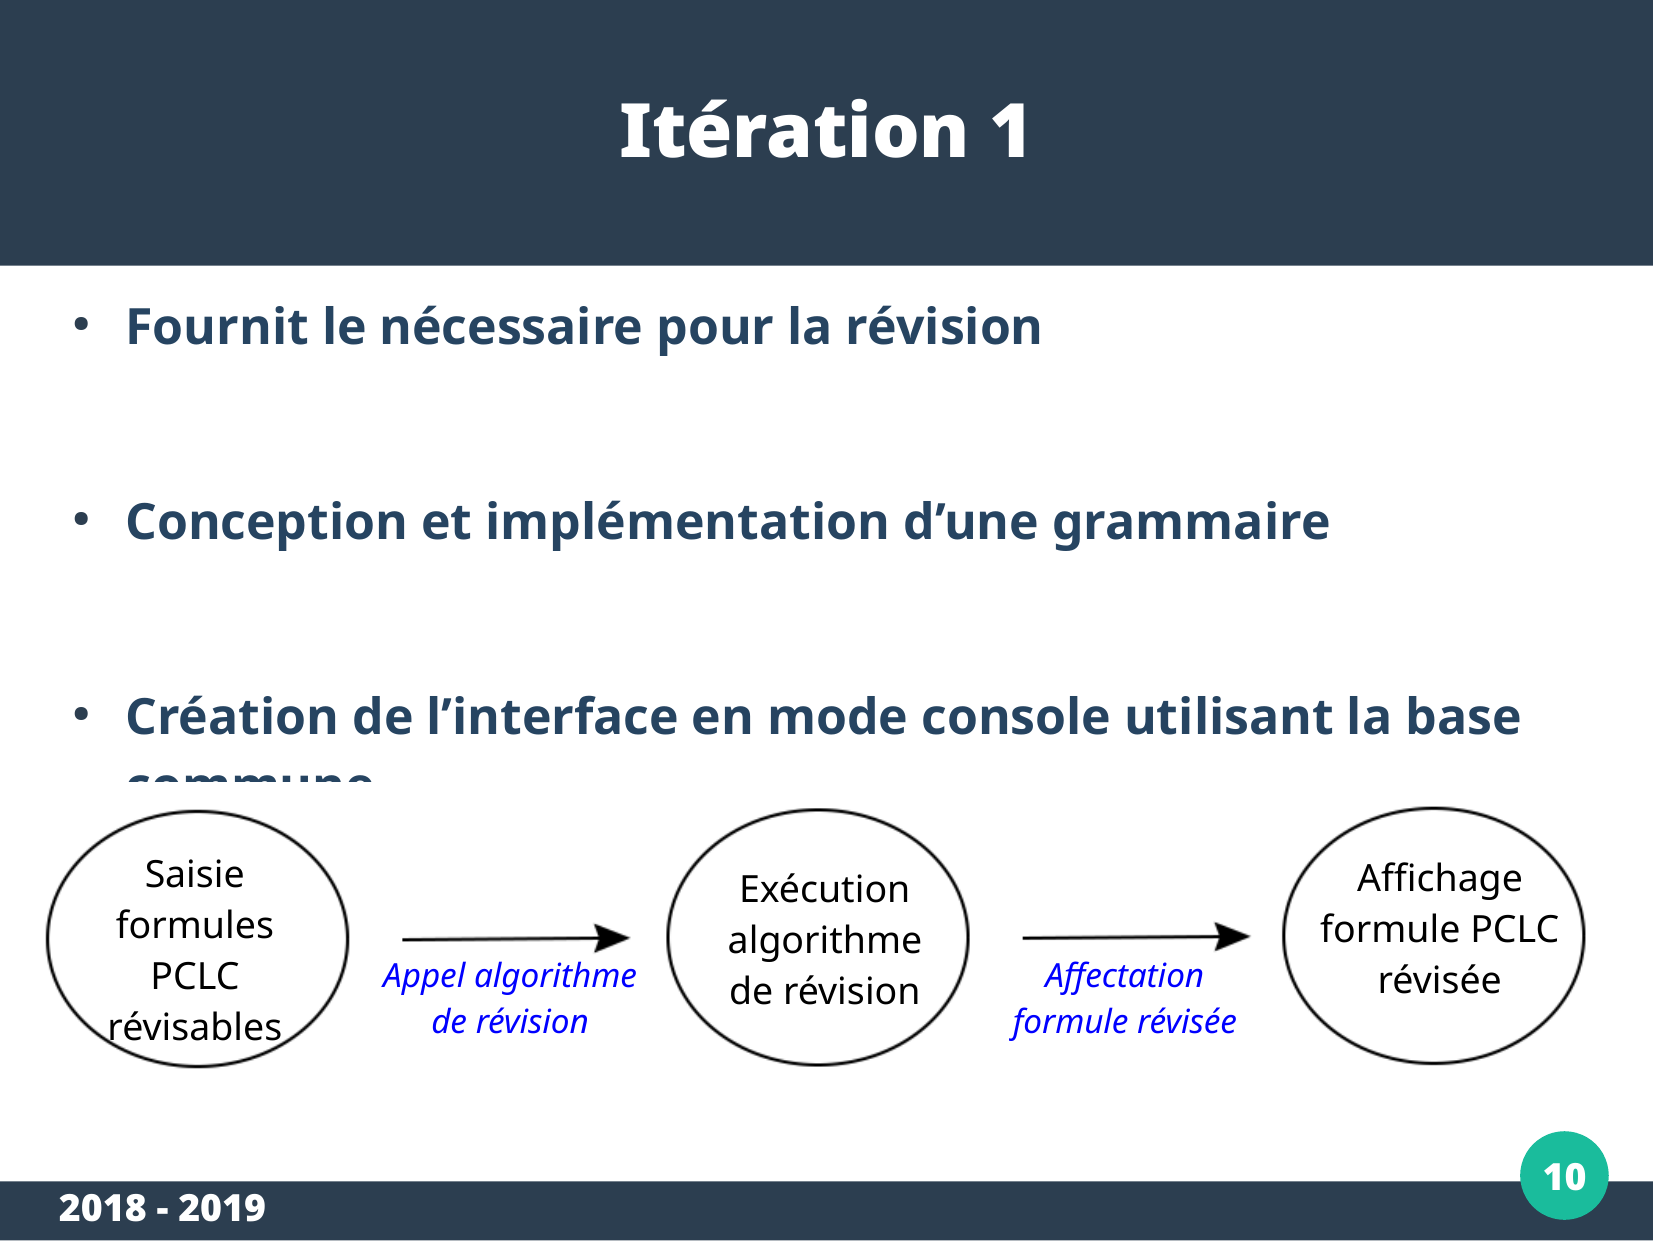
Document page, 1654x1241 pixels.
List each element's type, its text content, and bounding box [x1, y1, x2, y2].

list Fournit le nécessaire pour la révision Conception et implémentation d’une grammaire Création de l’interface en mode console utilisant la base commune [54, 192, 1590, 782]
title Itération 1 [58, 49, 1594, 207]
text_box Affichage formule PCLC révisée [1305, 843, 1576, 1036]
text_box Saisie formules PCLC révisables [75, 840, 316, 1029]
picture [15, 782, 1653, 1096]
text_box Appel algorithme de révision [360, 945, 661, 1081]
text_box Affectation formule révisée [975, 945, 1276, 1037]
text_box Exécution algorithme de révision [690, 855, 961, 1030]
